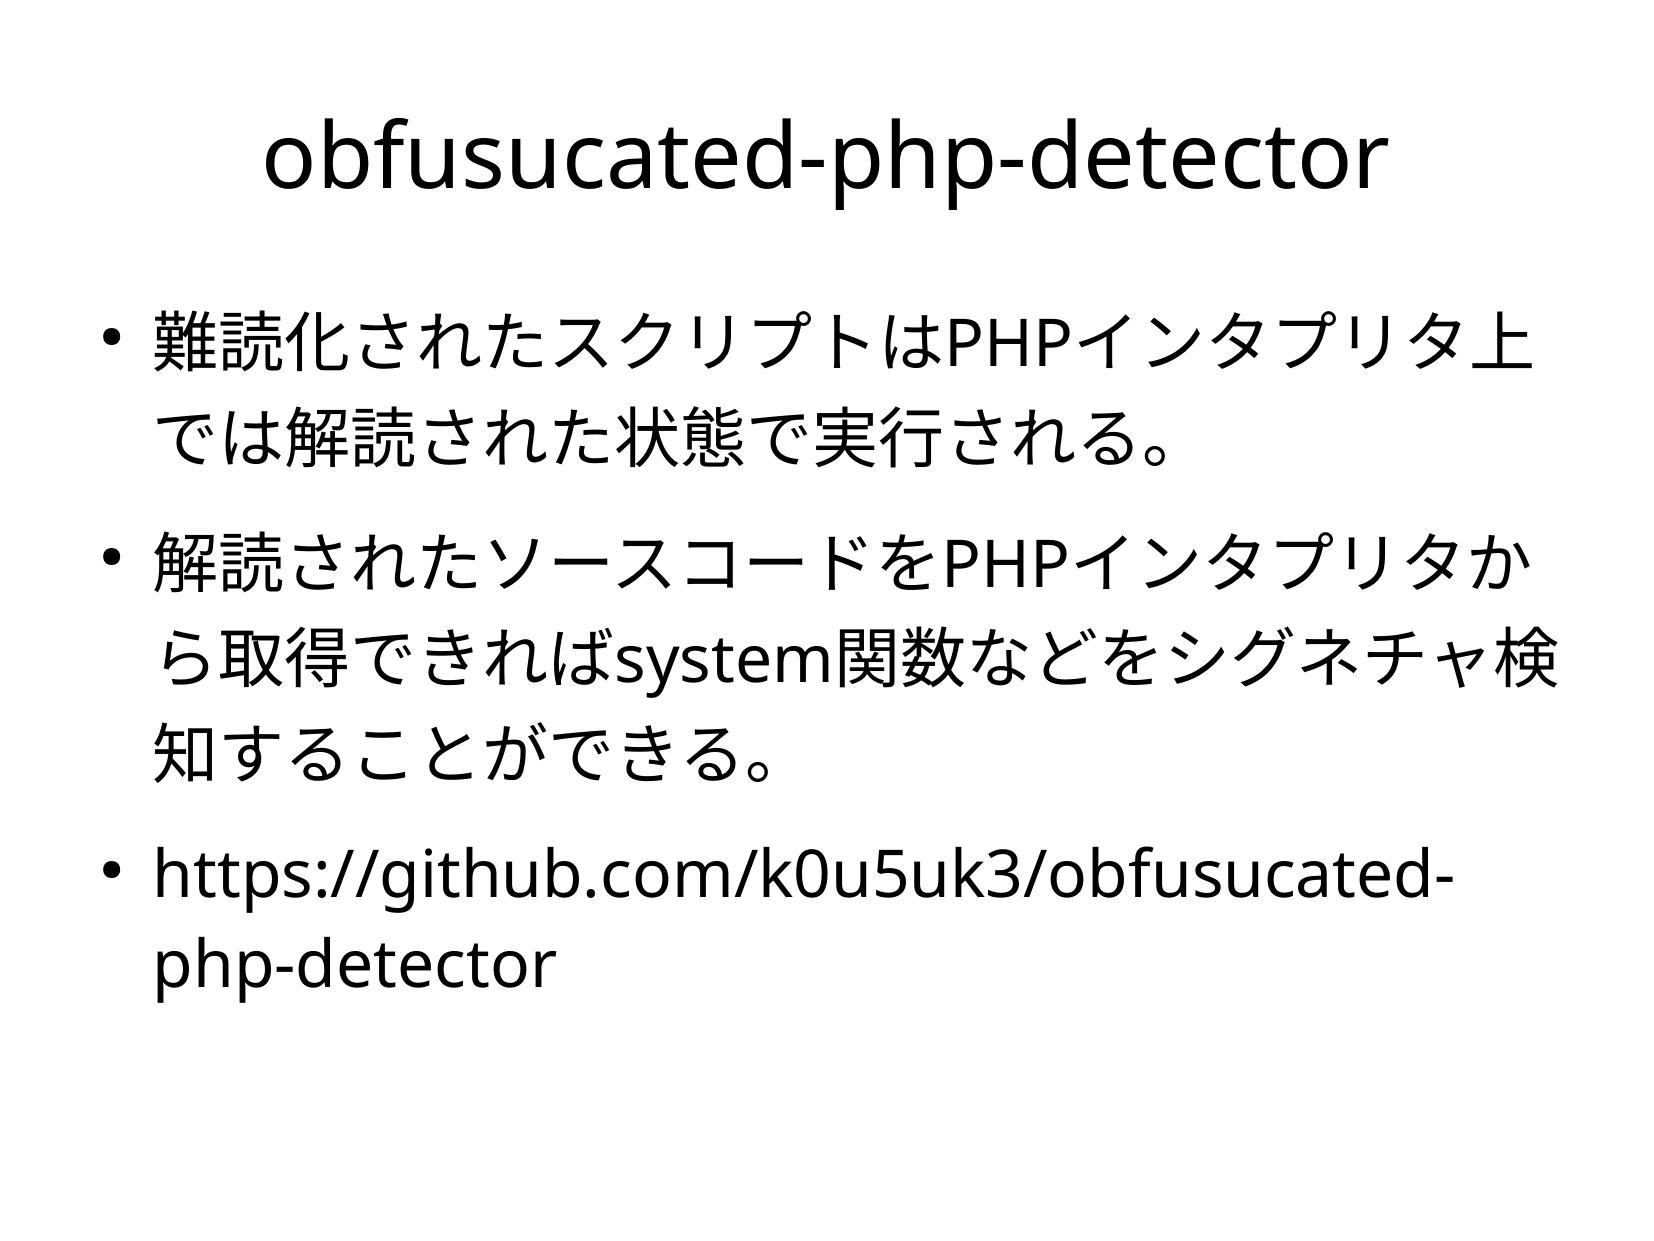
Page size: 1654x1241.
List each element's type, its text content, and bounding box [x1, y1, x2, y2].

title obfusucated-php-detector [82, 49, 1571, 257]
list 難読化されたスクリプトはPHPインタプリタ上では解読された状態で実行される。 解読されたソースコードをPHPインタプリタから取得できればsystem関数などをシグネチャ検知することができる。 https://github.com/k0u5uk3/obfusucated-php-detector [82, 290, 1571, 1010]
